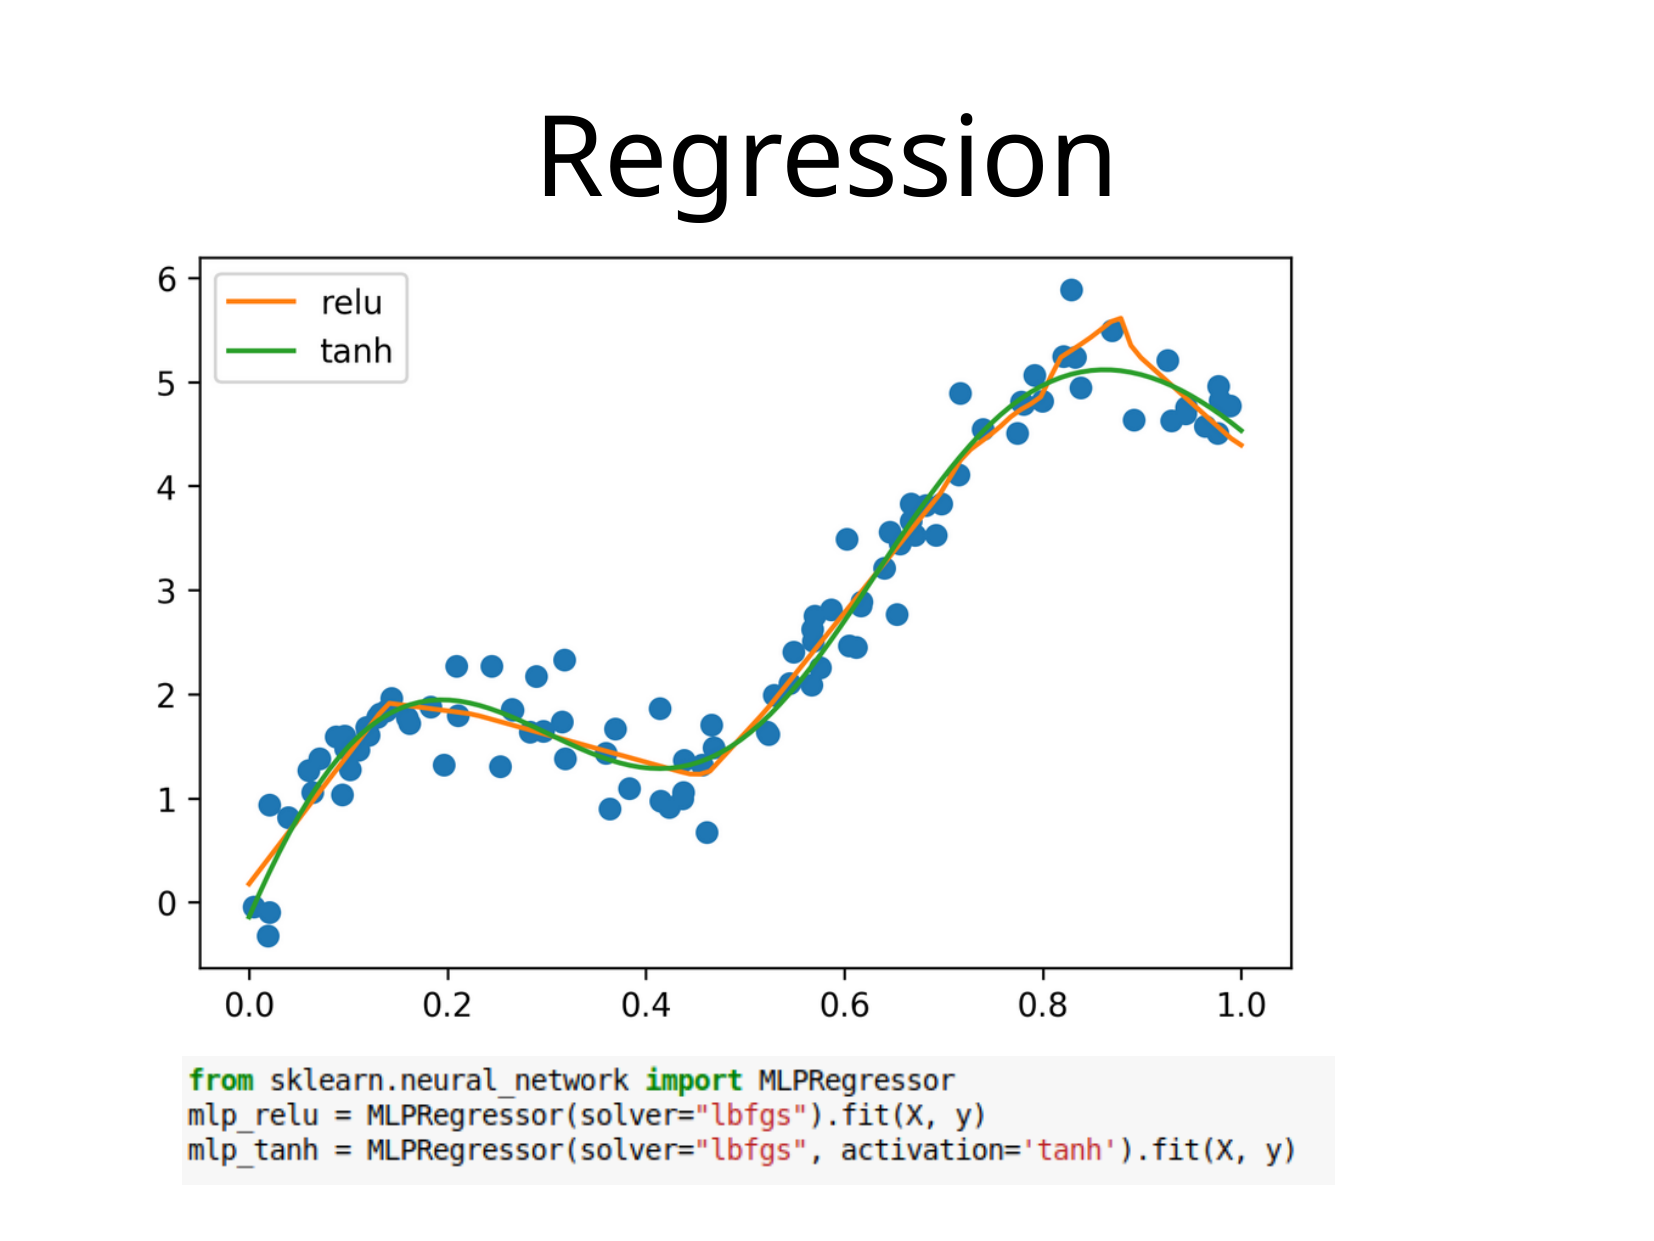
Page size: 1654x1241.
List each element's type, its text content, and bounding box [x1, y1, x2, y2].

title Regression [82, 49, 1571, 257]
picture [182, 1056, 1335, 1186]
picture [135, 239, 1306, 1035]
